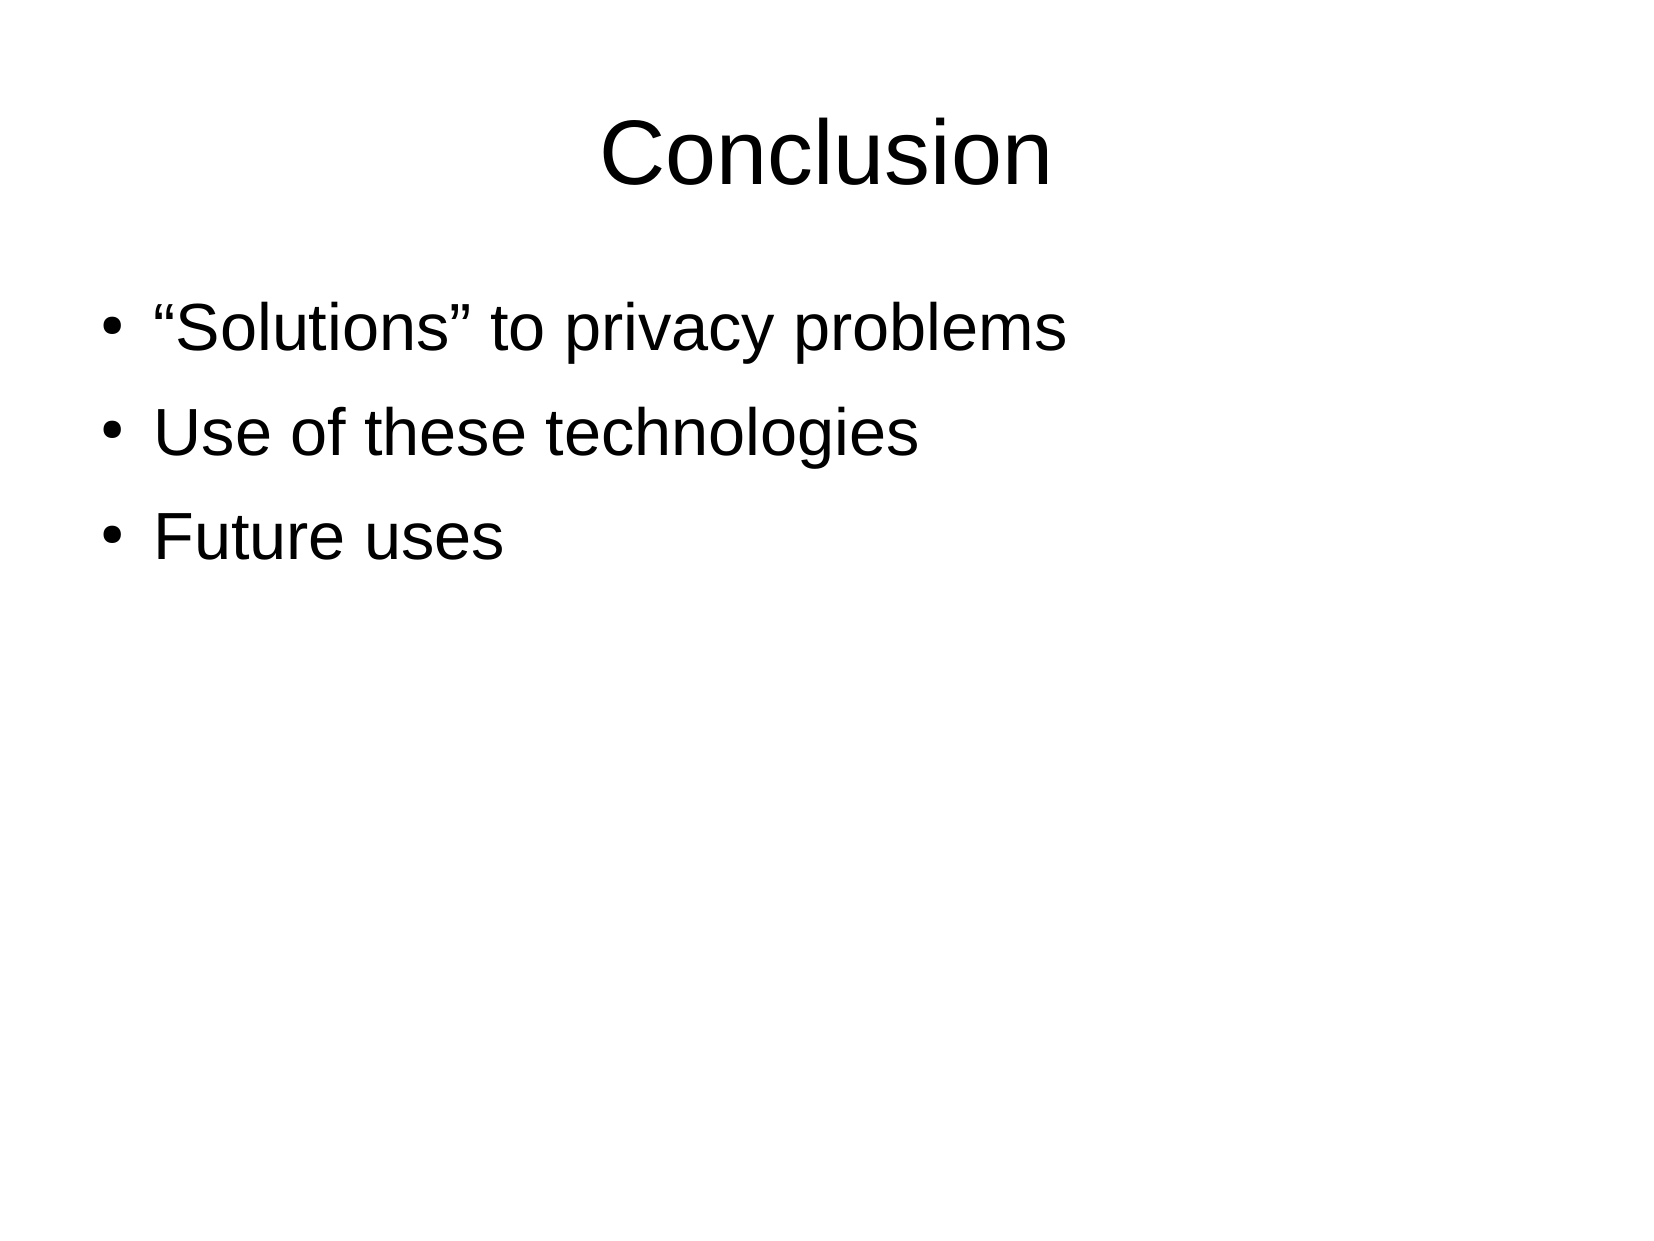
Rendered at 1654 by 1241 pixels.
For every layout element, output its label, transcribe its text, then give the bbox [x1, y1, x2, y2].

title Conclusion [82, 49, 1571, 257]
list “Solutions” to privacy problems Use of these technologies Future uses [82, 290, 1571, 1010]
